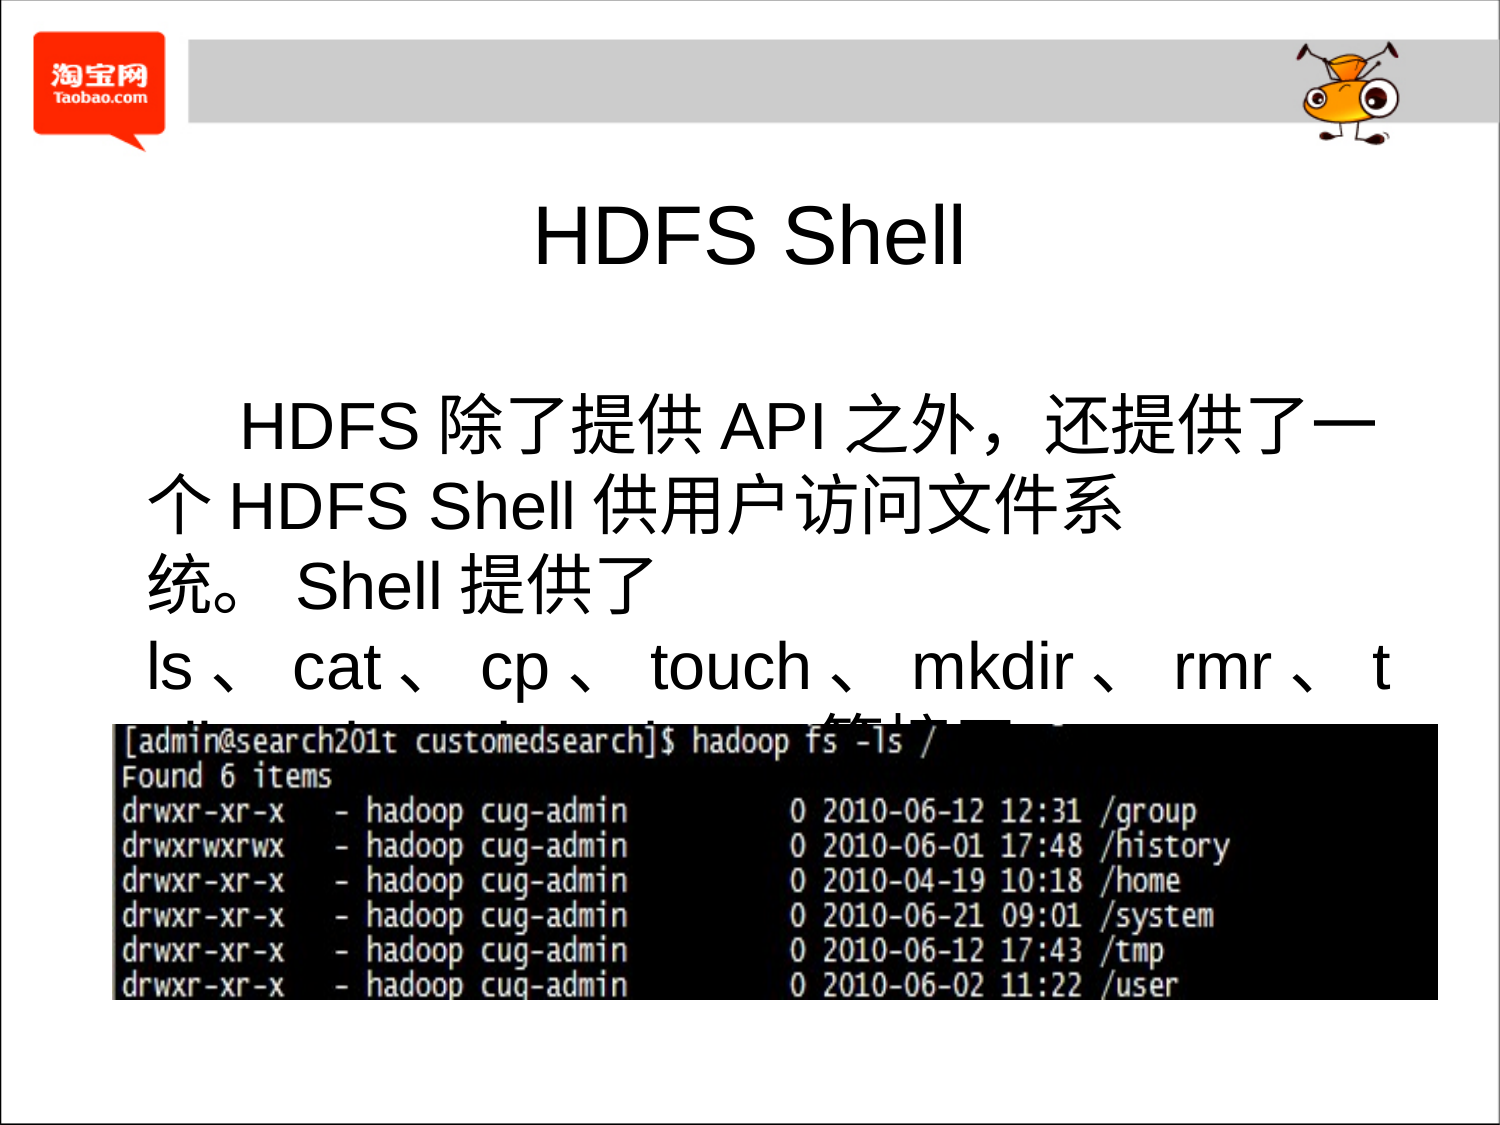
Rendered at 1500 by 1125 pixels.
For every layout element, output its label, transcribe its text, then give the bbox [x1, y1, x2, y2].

picture [0, 0, 1500, 1125]
list HDFS除了提供API之外，还提供了一个HDFS Shell供用户访问文件系统。Shell提供了ls、cat、cp、touch、mkdir、rmr、tail、chmod、chown等接口。 [75, 374, 1426, 887]
title HDFS Shell [75, 137, 1426, 325]
